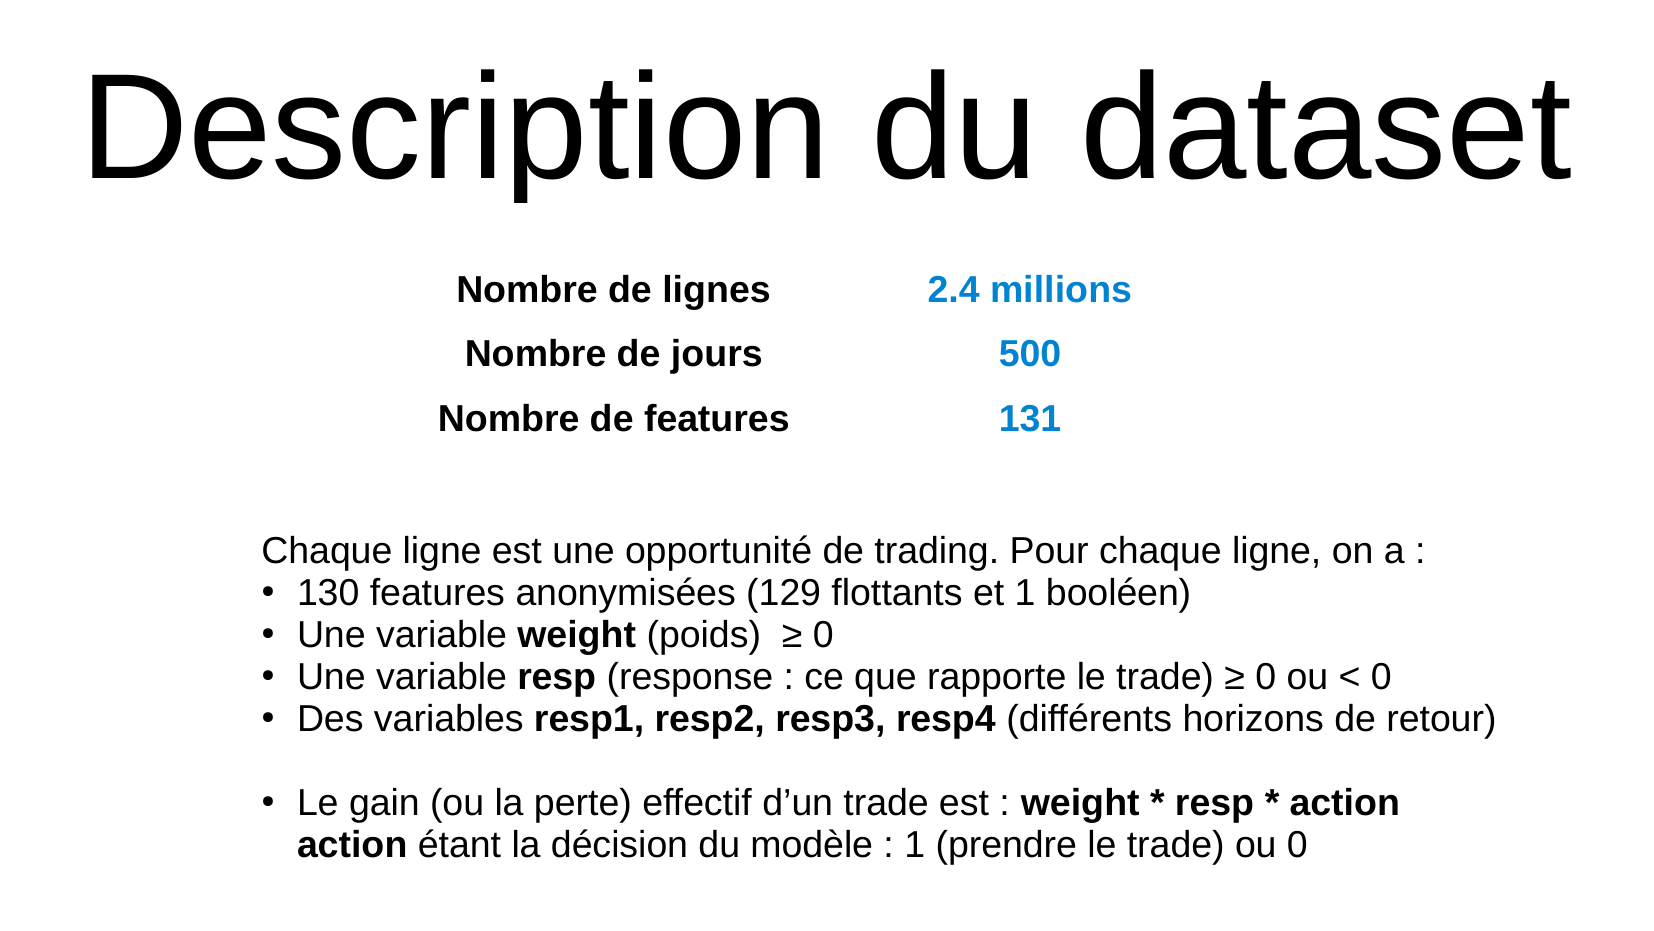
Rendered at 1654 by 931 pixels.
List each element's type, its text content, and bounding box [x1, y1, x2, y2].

table_header [406, 204, 822, 261]
table_header [823, 204, 1238, 261]
text_box Description du dataset [47, 35, 1607, 237]
table_cell Nombre de features [406, 391, 822, 454]
table_cell 131 [823, 391, 1238, 454]
text_box Chaque ligne est une opportunité de trading. Pour chaque ligne, on a : 130 features anonymisées (129 flottants et 1 booléen) Une variable weight (poids) ≥ 0 Une variable resp (response : ce que rapporte le trade) ≥ 0 ou < 0 Des variables resp1, resp2, resp3, resp4 (différents horizons de retour) Le gain (ou la perte) effectif d’un trade est : weight * resp * action action étant la décision du modèle : 1 (prendre le trade) ou 0 [246, 521, 1512, 915]
table_cell Nombre de lignes [406, 262, 822, 325]
table_cell 500 [823, 326, 1238, 390]
table_cell 2.4 millions [823, 262, 1238, 325]
table_cell Nombre de jours [406, 326, 822, 390]
